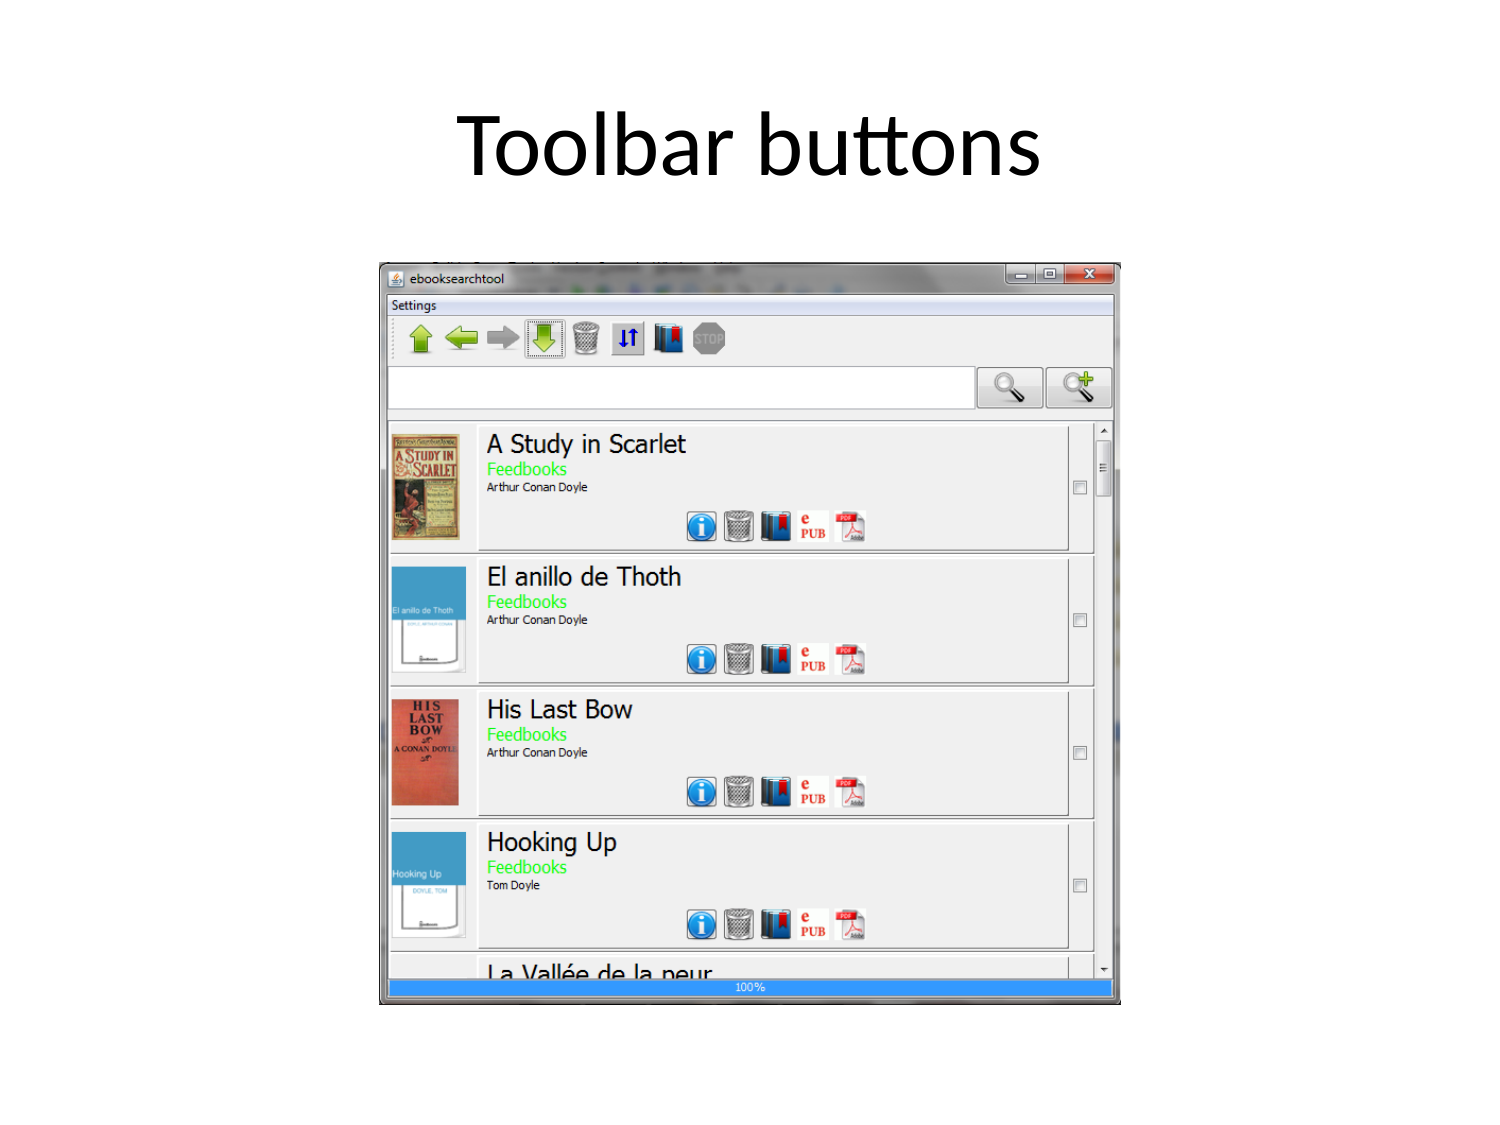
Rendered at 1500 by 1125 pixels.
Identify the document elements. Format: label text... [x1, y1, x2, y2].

title Toolbar buttons [75, 45, 1425, 233]
picture [379, 262, 1121, 1005]
